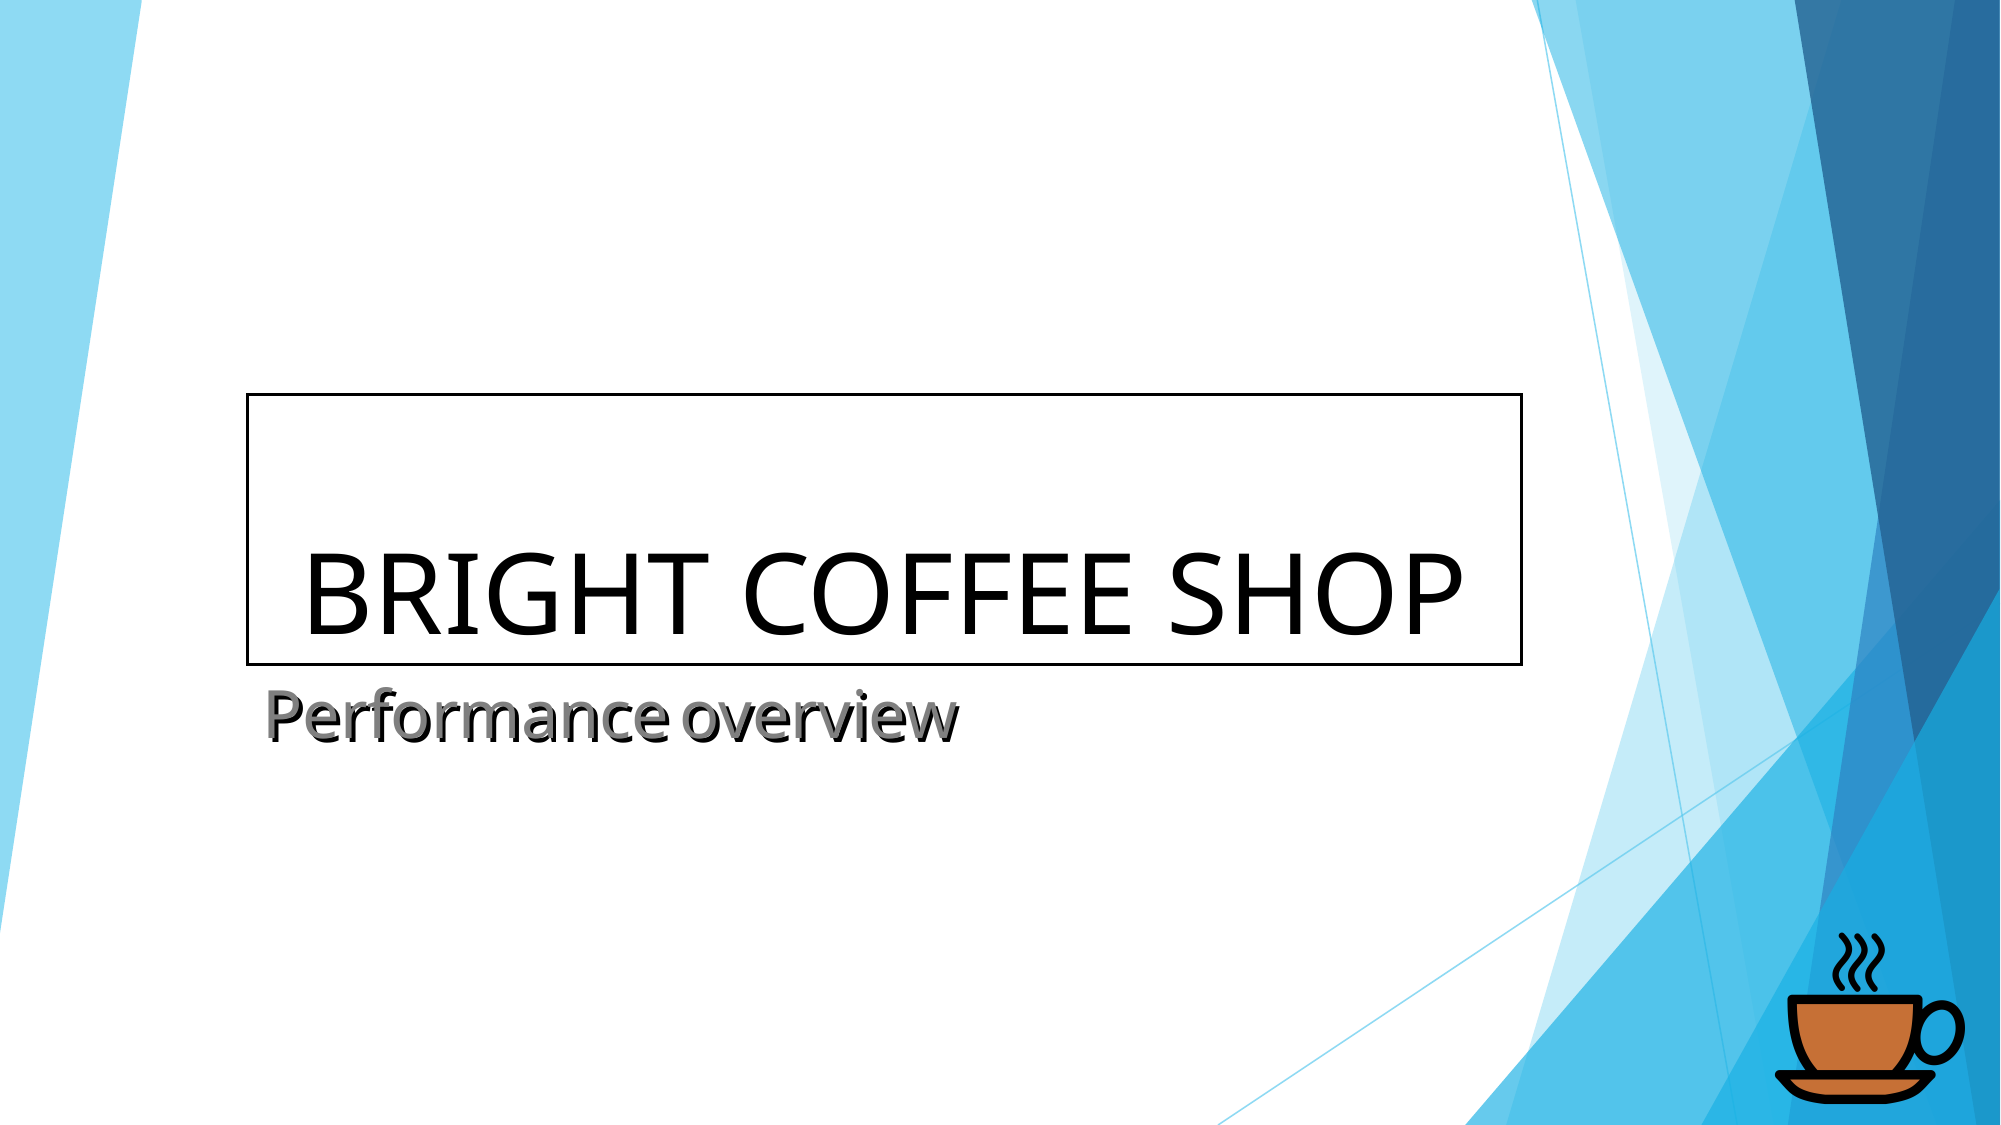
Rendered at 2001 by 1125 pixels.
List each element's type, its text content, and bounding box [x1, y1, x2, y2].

title BRIGHT COFFEE SHOP [247, 394, 1522, 664]
subtitle Performance overview [247, 664, 1522, 845]
picture [1767, 924, 1968, 1125]
